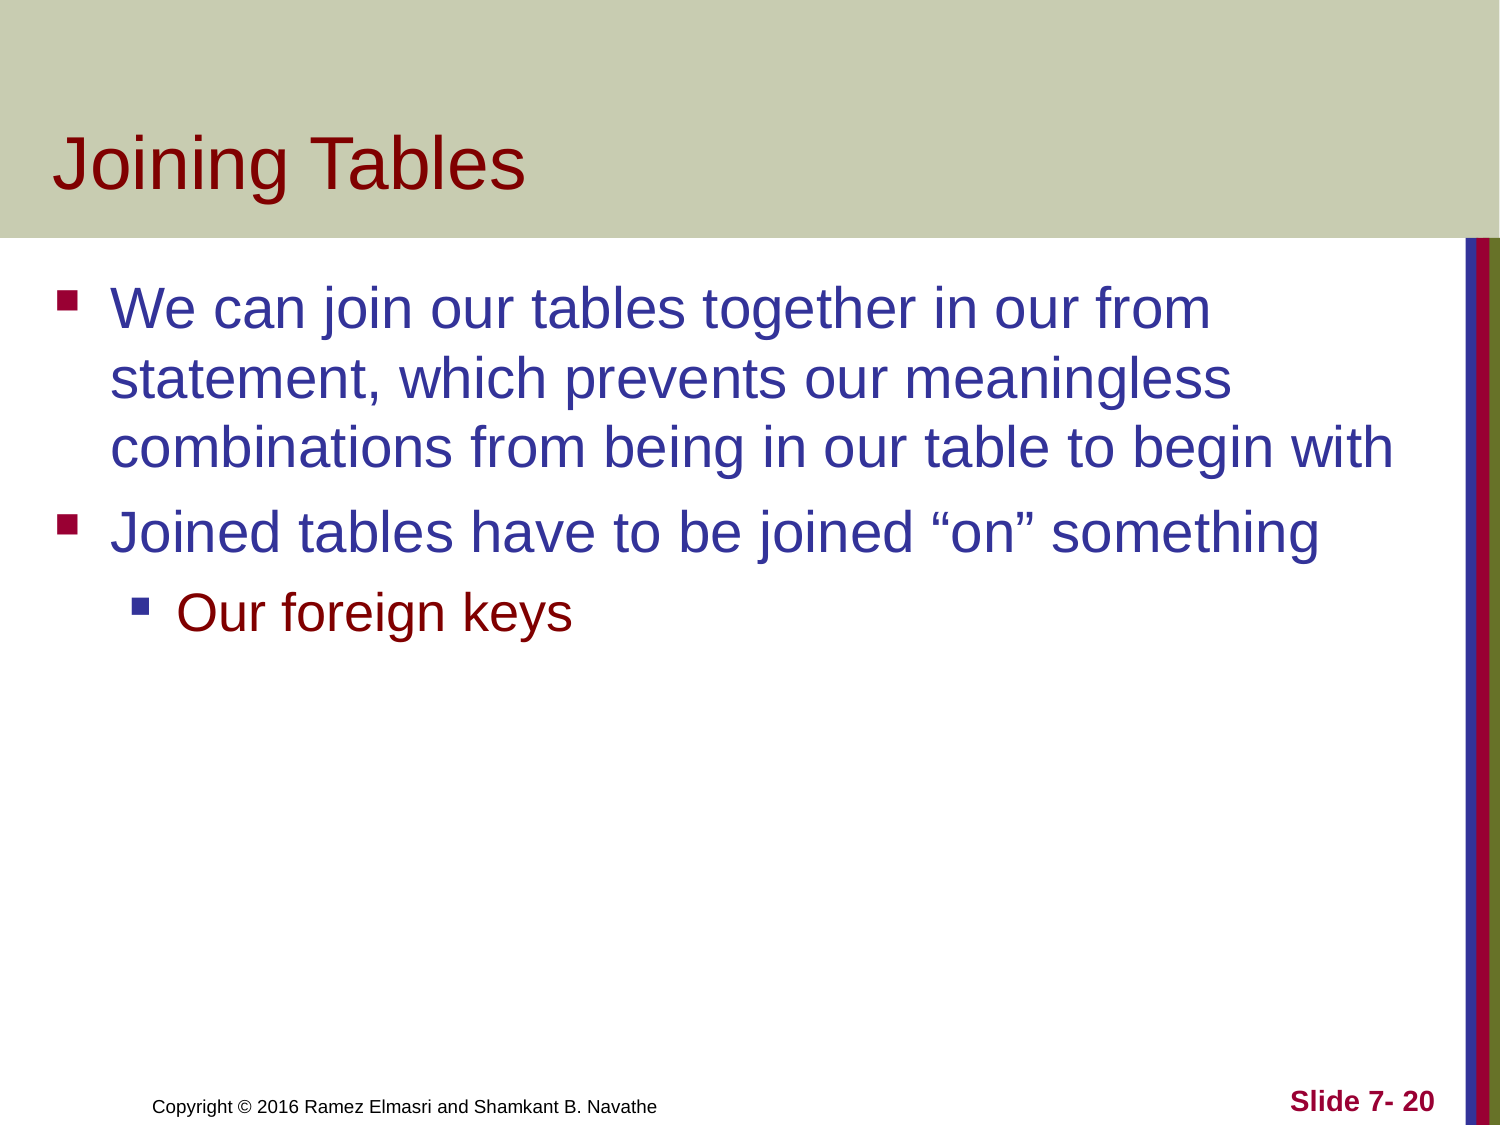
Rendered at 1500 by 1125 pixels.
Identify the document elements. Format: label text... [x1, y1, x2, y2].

list We can join our tables together in our from statement, which prevents our meaningless combinations from being in our table to begin with Joined tables have to be joined “on” something Our foreign keys [39, 262, 1400, 1013]
title Joining Tables [37, 49, 1317, 213]
text_box Slide 7- <number> [1137, 1050, 1450, 1125]
